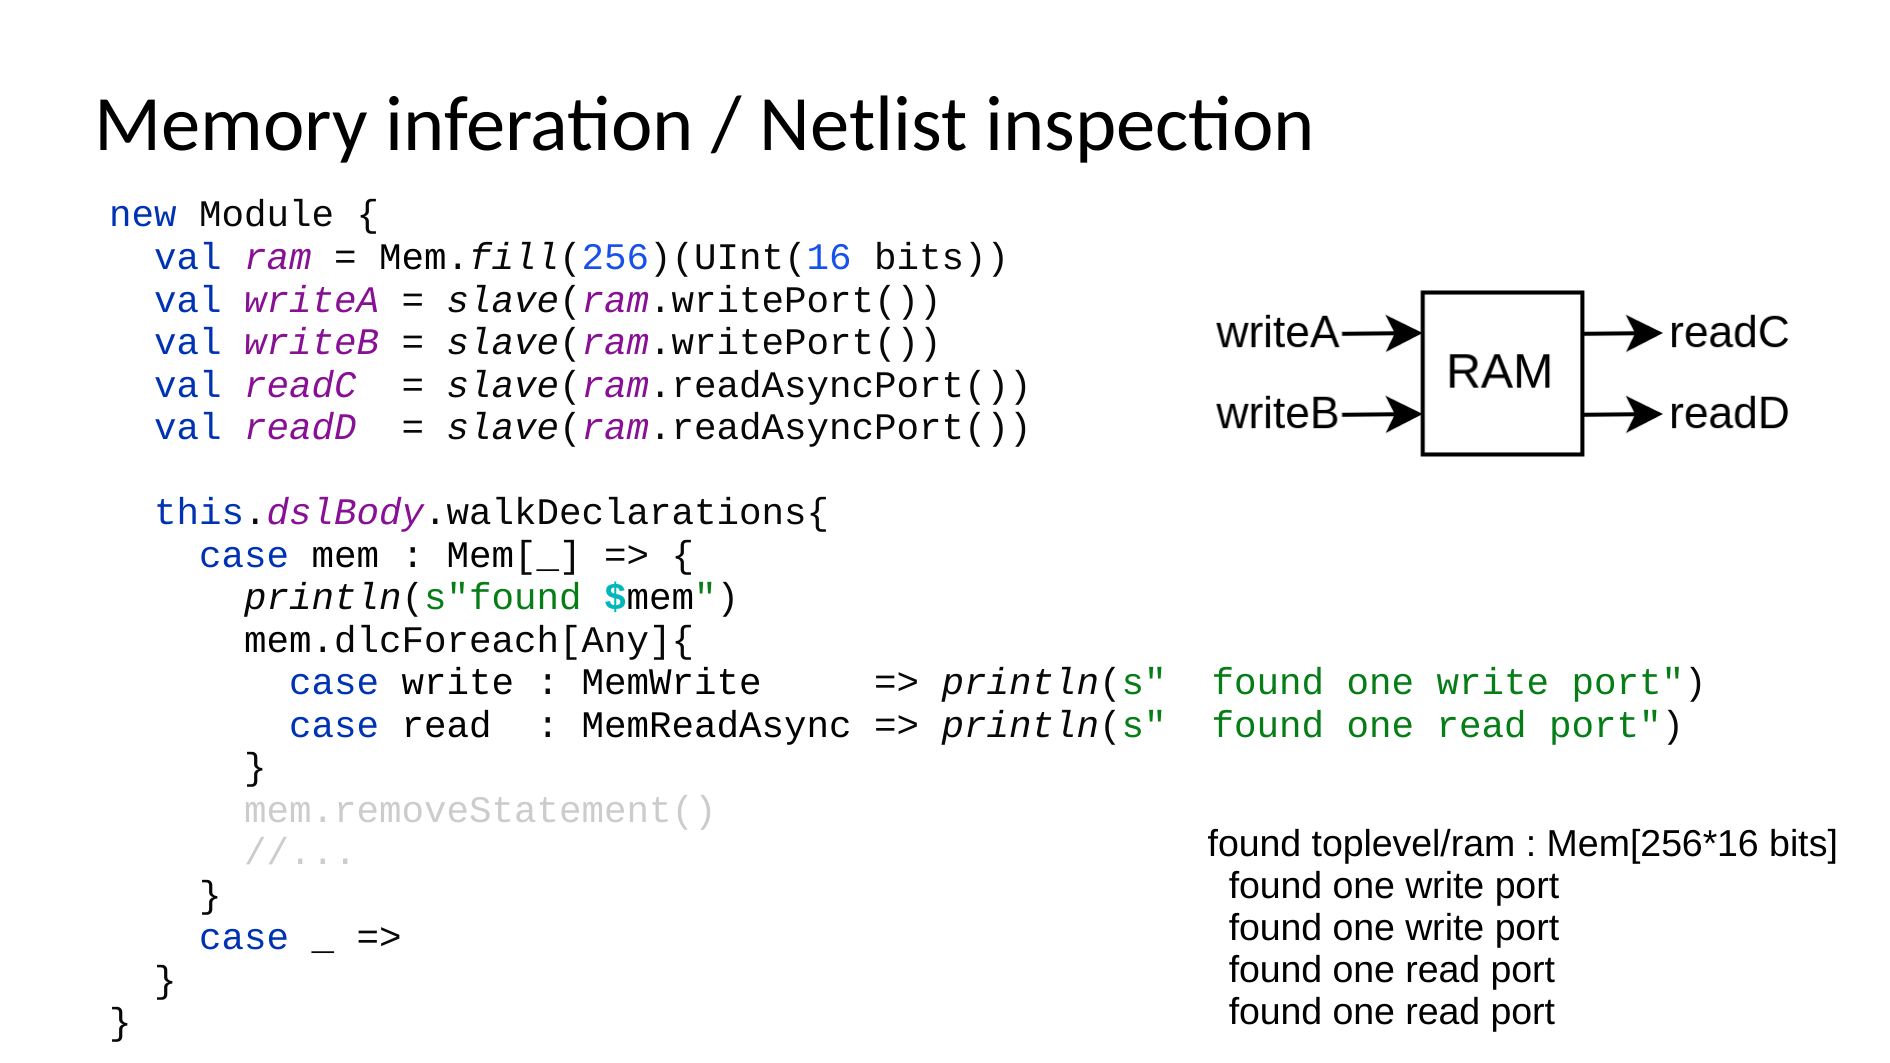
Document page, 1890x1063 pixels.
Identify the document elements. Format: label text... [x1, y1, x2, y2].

title Memory inferation / Netlist inspection [94, 42, 1796, 188]
text_box new Module { val ram = Mem.fill(256)(UInt(16 bits)) val writeA = slave(ram.writePort()) val writeB = slave(ram.writePort()) val readC = slave(ram.readAsyncPort()) val readD = slave(ram.readAsyncPort()) this.dslBody.walkDeclarations{ case mem : Mem[_] => { println(s"found $mem") mem.dlcForeach[Any]{ case write : MemWrite => println(s" found one write port") case read : MemReadAsync => println(s" found one read port") } mem.removeStatement() //... } case _ => } } [94, 188, 1861, 1063]
text_box found toplevel/ram : Mem[256*16 bits] found one write port found one write port found one read port found one read port [1192, 814, 1854, 1040]
picture [1157, 250, 1890, 497]
